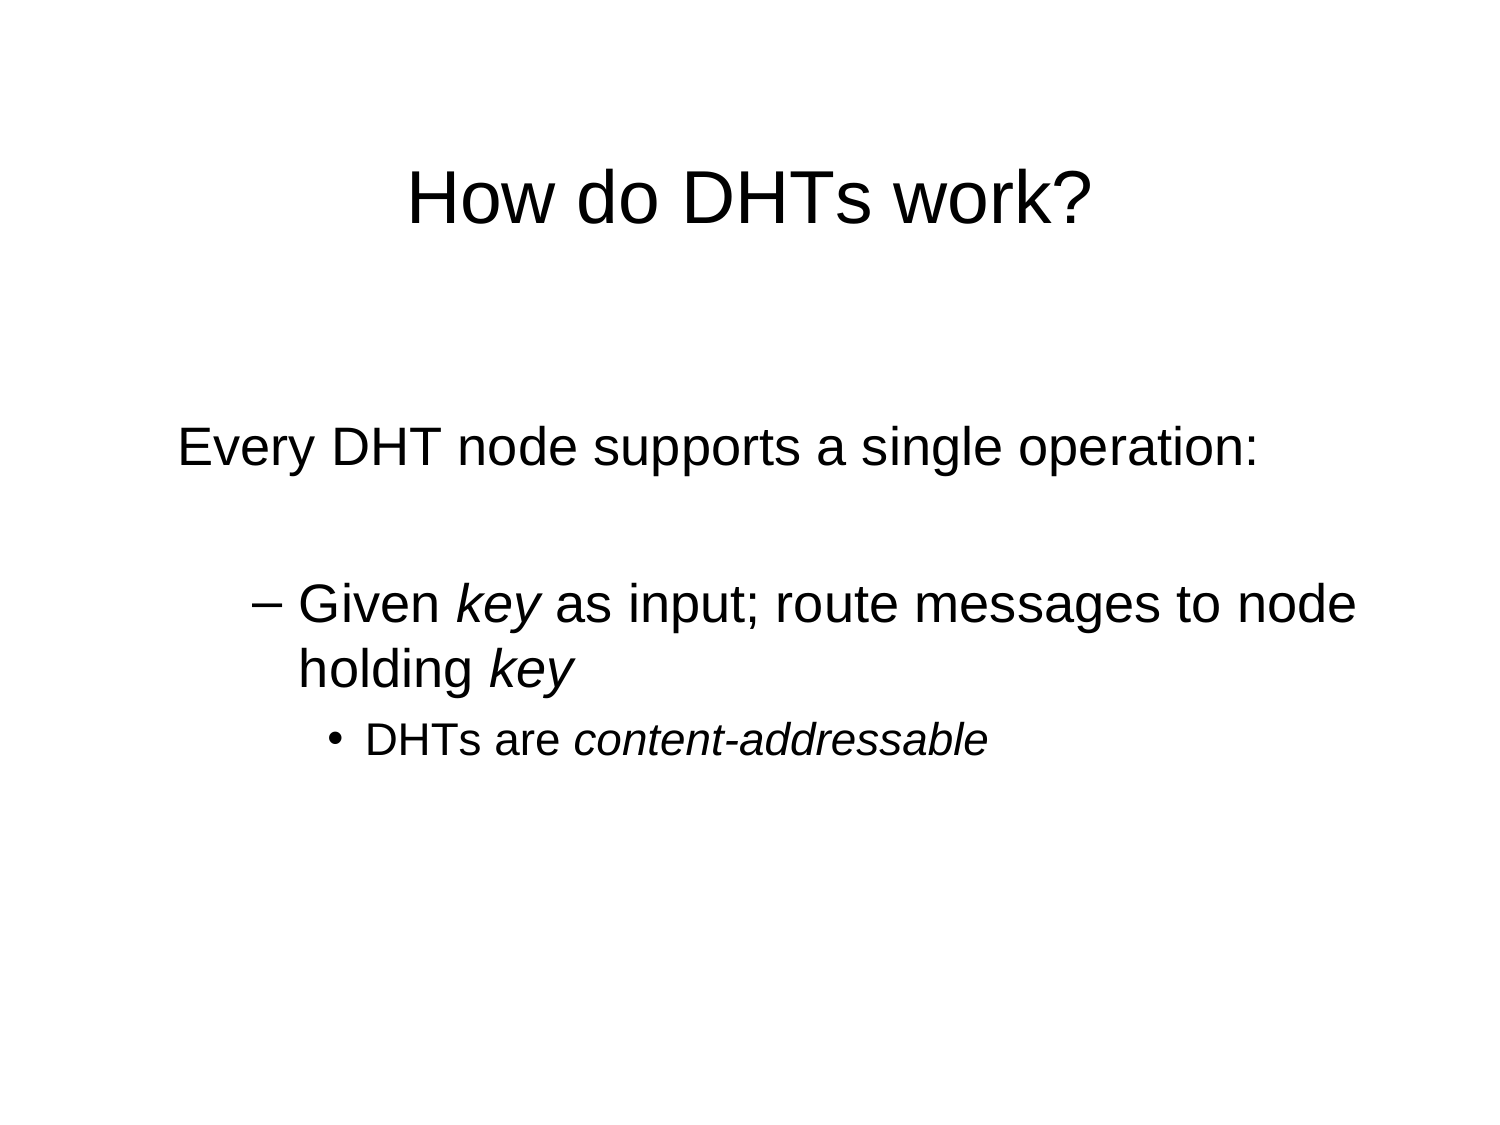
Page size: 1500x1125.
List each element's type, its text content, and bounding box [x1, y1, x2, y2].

title How do DHTs work? [112, 99, 1388, 288]
list Every DHT node supports a single operation: Given key as input; route messages to node holding key DHTs are content-addressable [162, 324, 1375, 1000]
